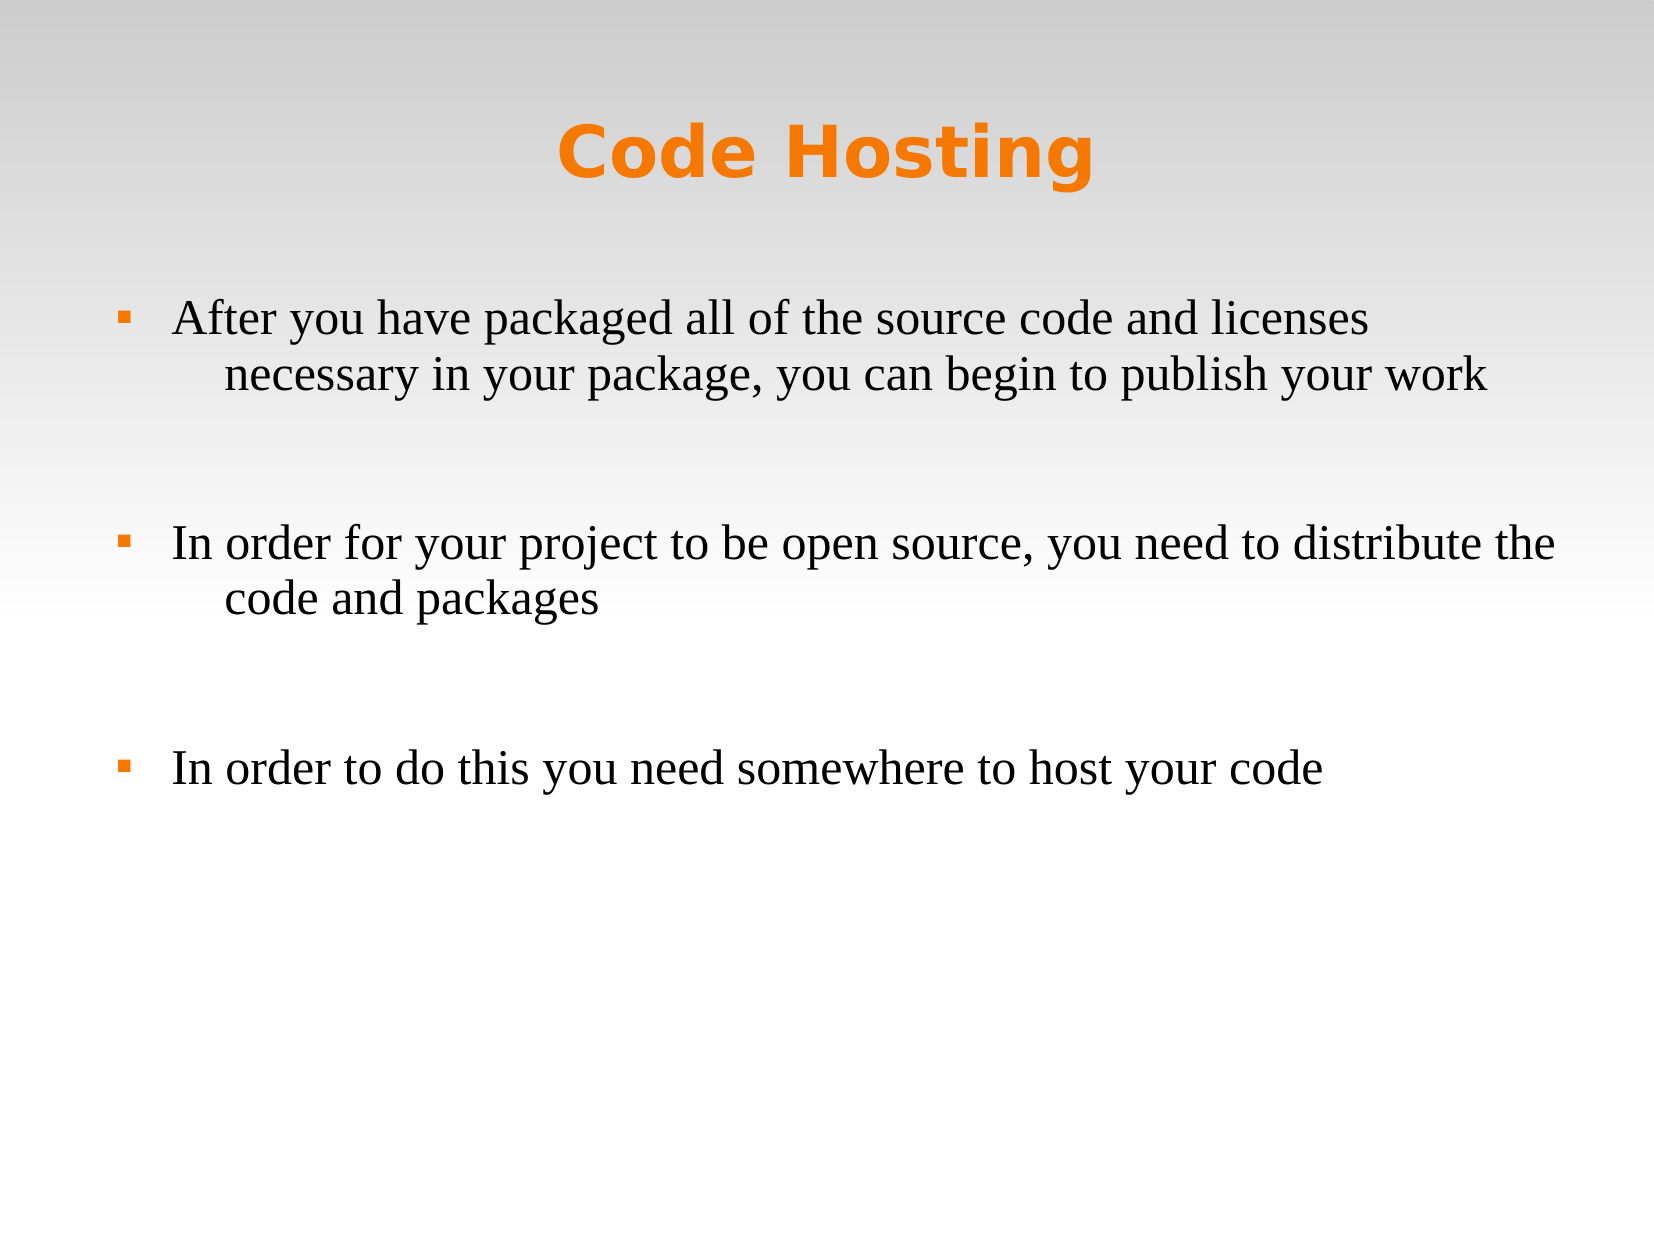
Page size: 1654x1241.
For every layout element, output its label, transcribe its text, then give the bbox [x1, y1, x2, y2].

list After you have packaged all of the source code and licenses necessary in your package, you can begin to publish your work In order for your project to be open source, you need to distribute the code and packages In order to do this you need somewhere to host your code [82, 290, 1571, 1109]
title Code Hosting [82, 49, 1571, 257]
